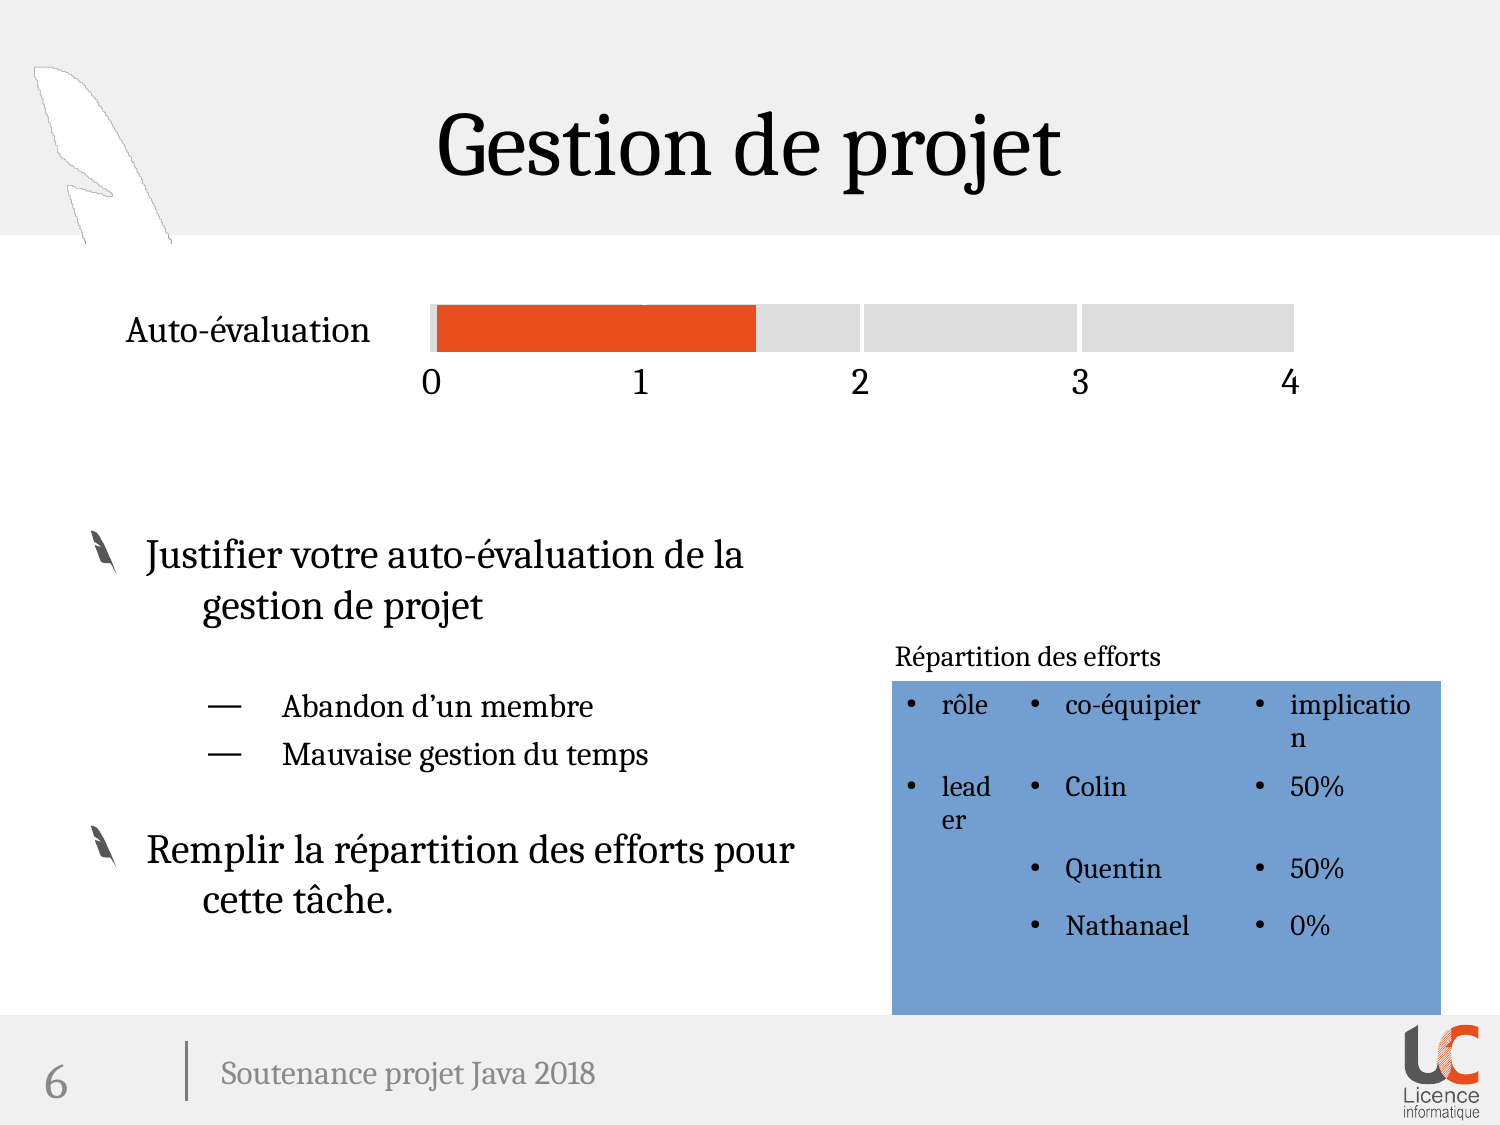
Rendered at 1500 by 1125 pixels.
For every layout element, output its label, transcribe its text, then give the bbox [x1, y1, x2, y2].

table_cell [1016, 958, 1240, 1015]
table_cell 50% [1240, 844, 1441, 901]
table_cell Quentin [1016, 844, 1240, 901]
table_cell [892, 844, 1016, 901]
table_cell 0% [1240, 901, 1441, 958]
table_cell [1240, 958, 1441, 1015]
table_cell 50% [1240, 763, 1441, 844]
table_cell Colin [1016, 763, 1240, 844]
table_header implication [1240, 681, 1441, 763]
picture [1398, 1020, 1484, 1122]
table_cell [892, 901, 1016, 958]
picture [29, 63, 187, 244]
title Gestion de projet [75, 45, 1426, 233]
table_cell [892, 958, 1016, 1015]
table_header rôle [892, 681, 1016, 763]
table_header co-équipier [1016, 681, 1240, 763]
text_box Soutenance projet Java 2018 [206, 1041, 939, 1102]
text_box [437, 305, 756, 352]
table_cell leader [892, 763, 1016, 844]
text_box <numéro> [29, 1041, 160, 1102]
table_cell Nathanael [1016, 901, 1240, 958]
list Justifier votre auto-évaluation de la gestion de projet Abandon d’un membre Mauvaise gestion du temps Remplir la répartition des efforts pour cette tâche. [75, 444, 869, 1005]
text_box Répartition des efforts [879, 630, 1237, 681]
